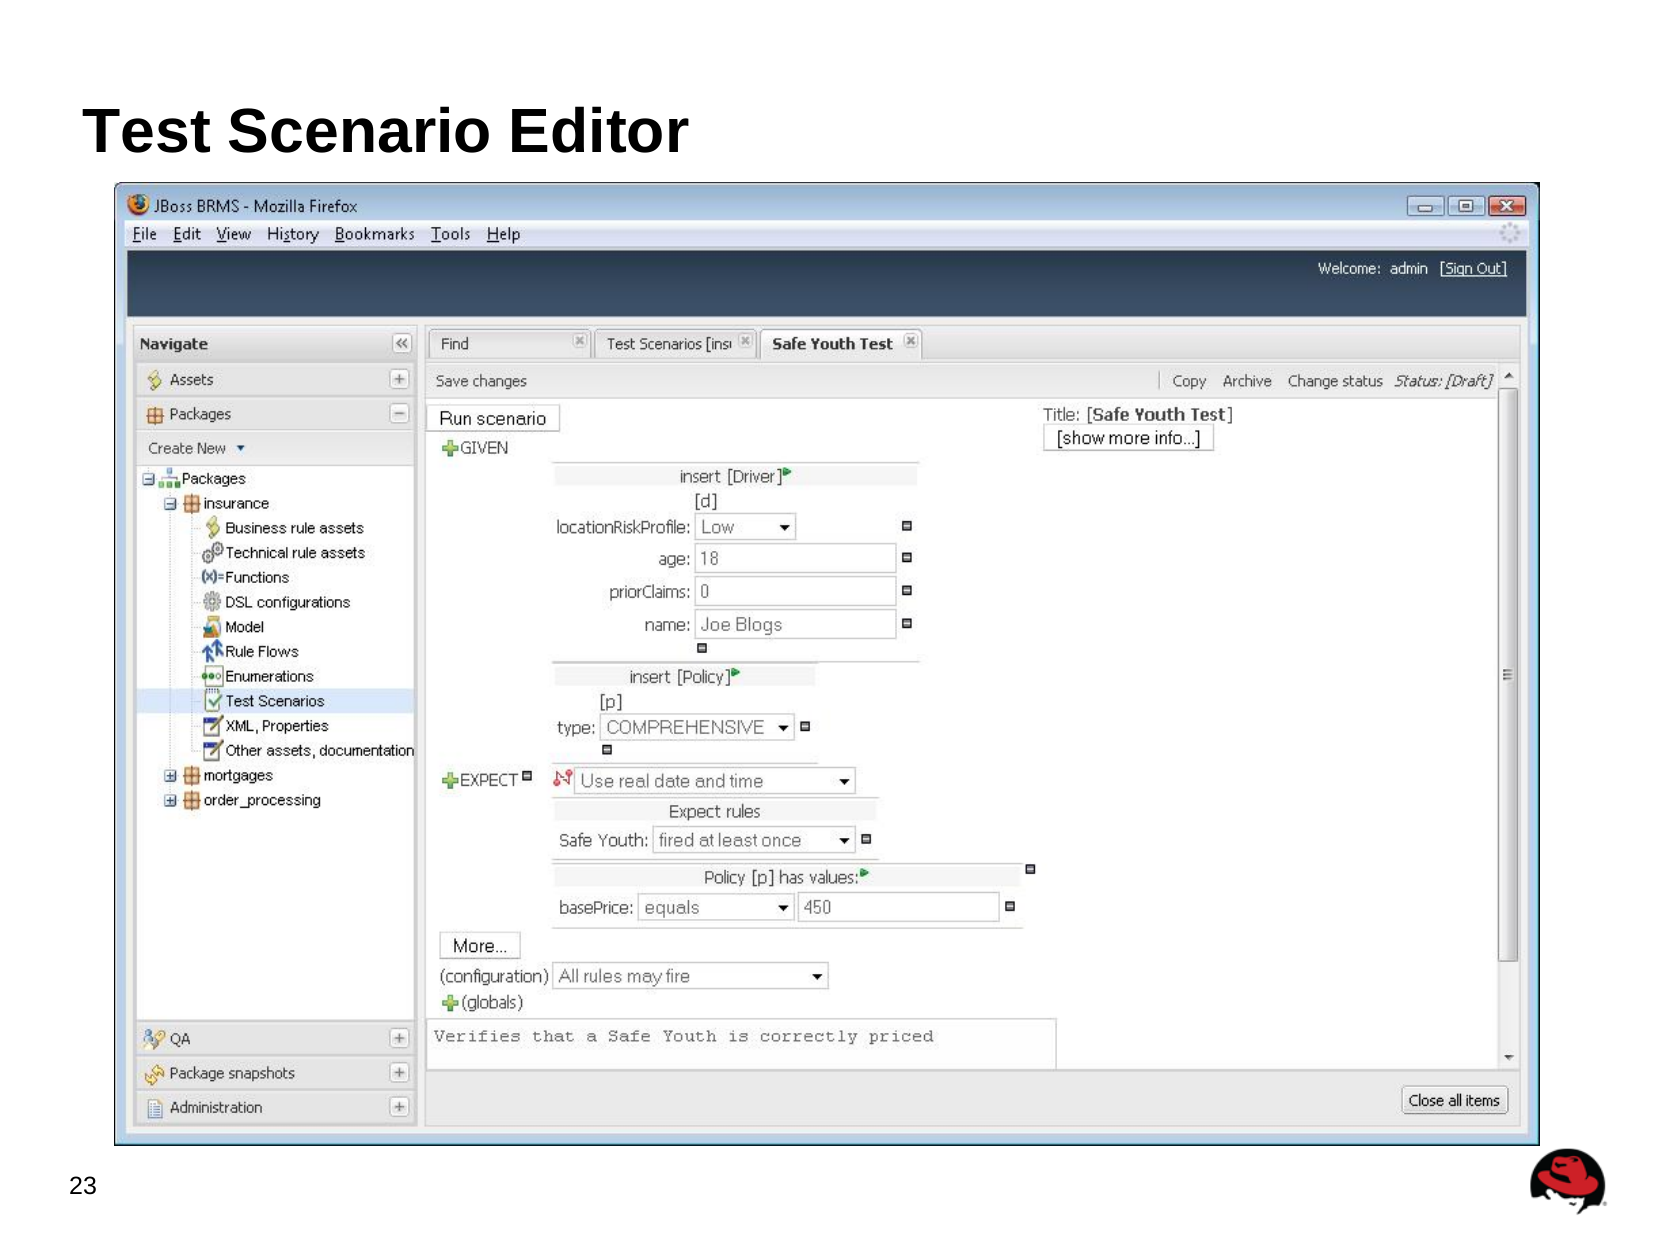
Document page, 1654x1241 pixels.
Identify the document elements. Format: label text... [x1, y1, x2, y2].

title Test Scenario Editor [82, 37, 1571, 226]
picture [114, 182, 1613, 1224]
